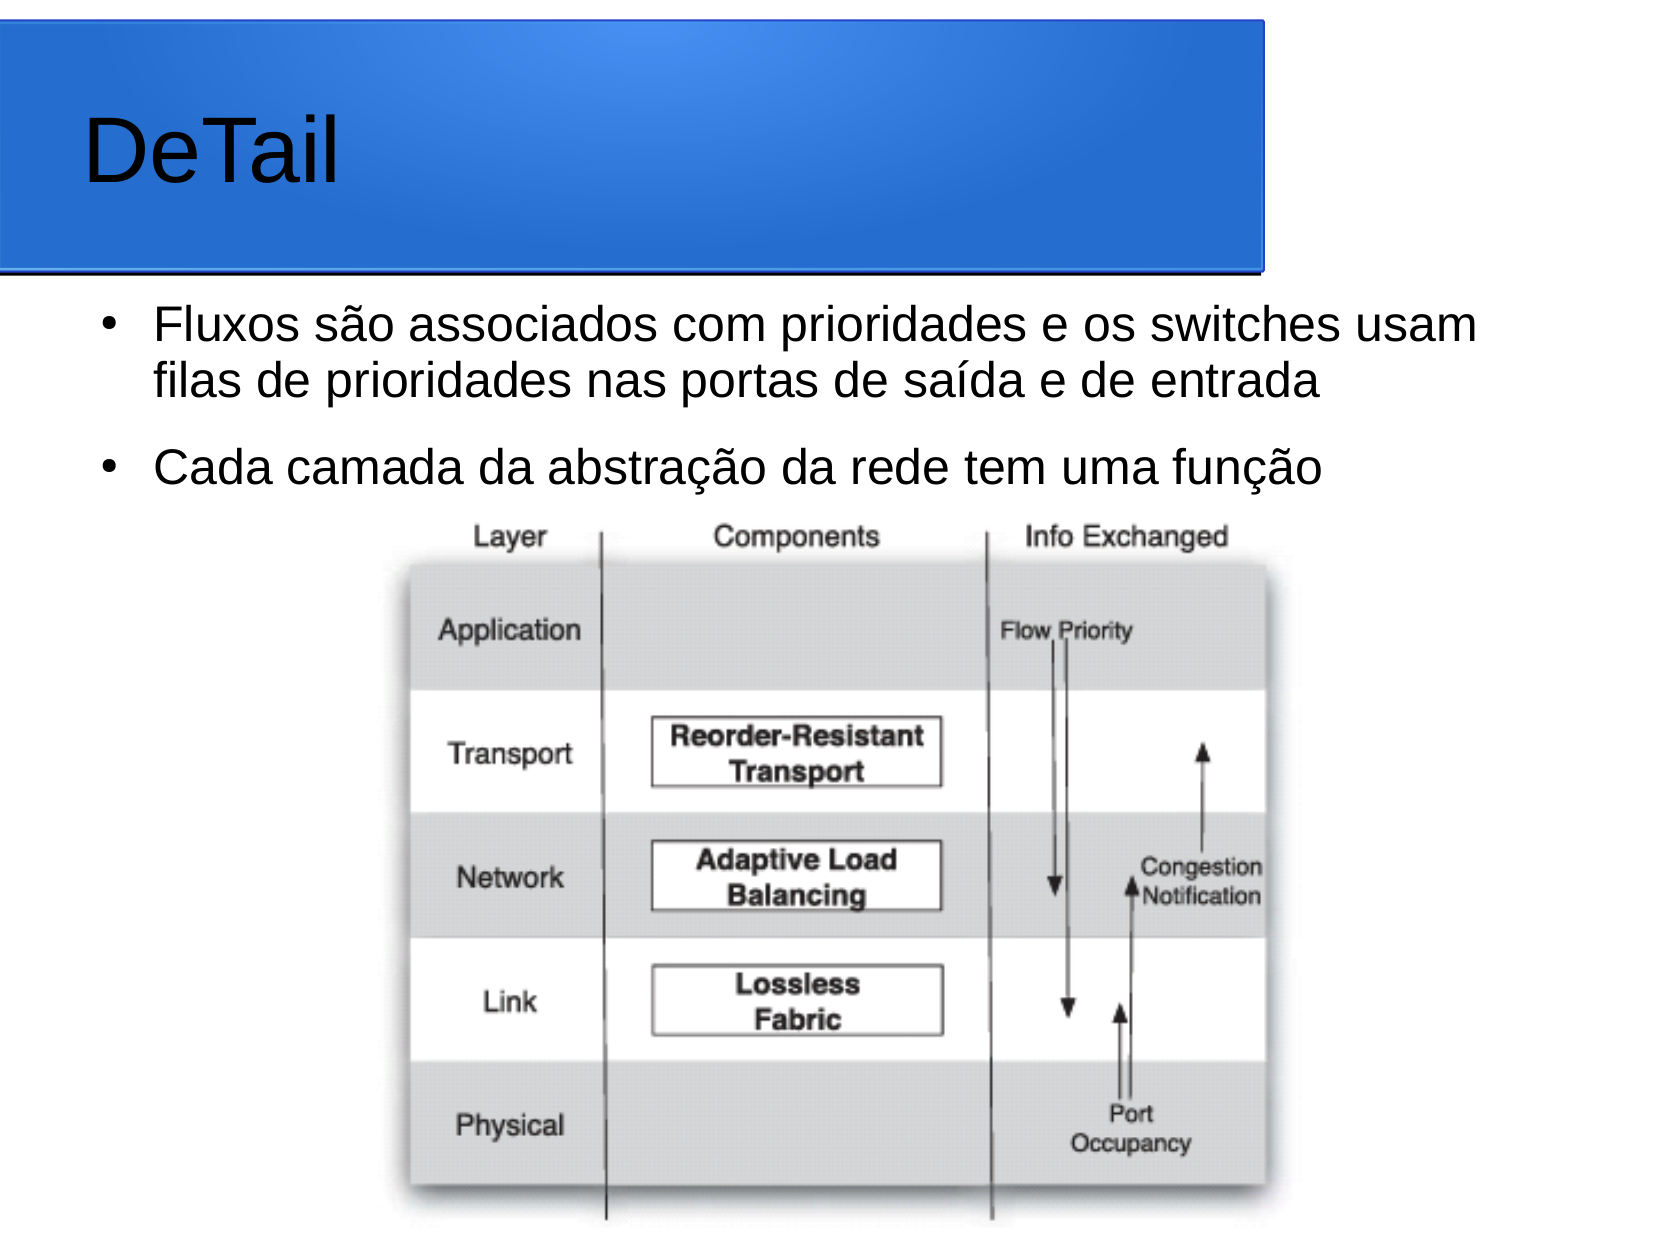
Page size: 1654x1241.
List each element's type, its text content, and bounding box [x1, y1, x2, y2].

list Fluxos são associados com prioridades e os switches usam filas de prioridades nas portas de saída e de entrada Cada camada da abstração da rede tem uma função [82, 296, 1571, 1016]
title DeTail [82, 47, 1235, 252]
picture [370, 503, 1309, 1230]
